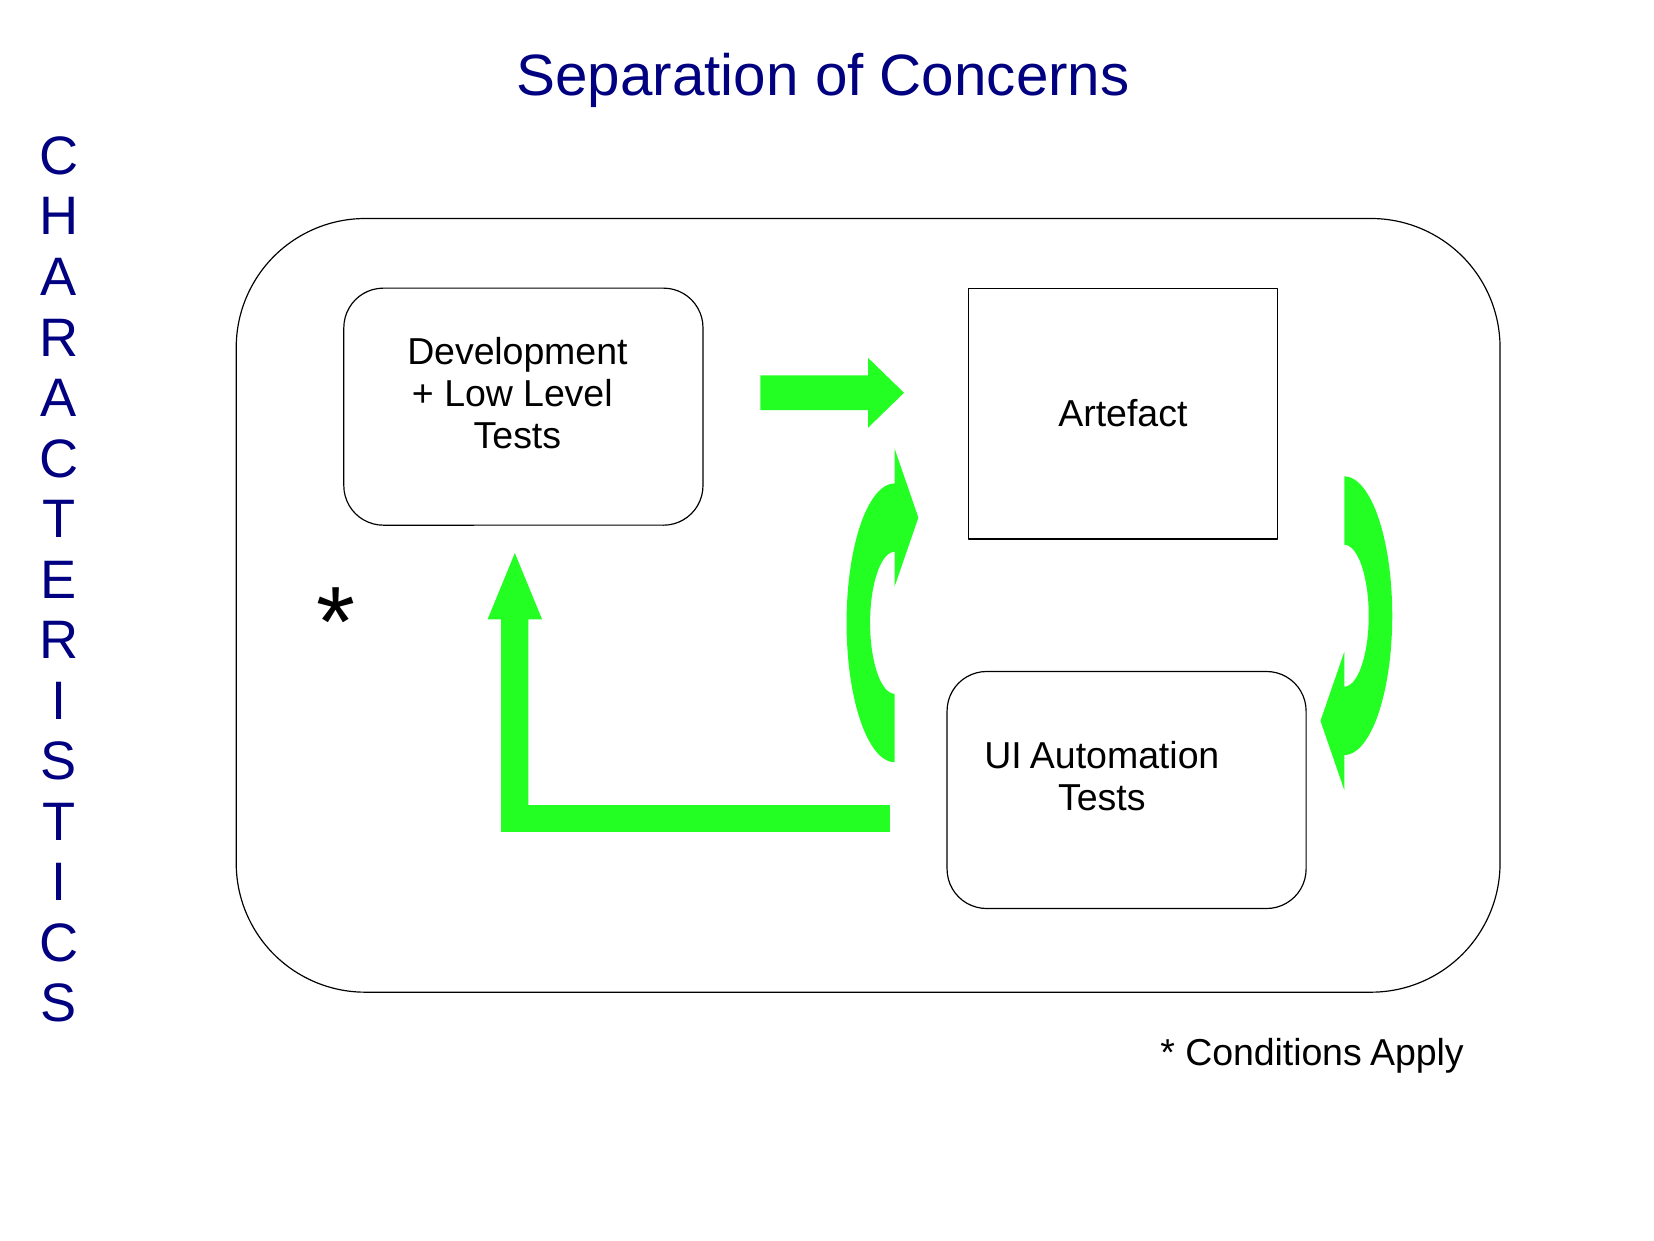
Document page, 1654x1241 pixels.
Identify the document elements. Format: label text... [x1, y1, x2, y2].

text_box Separation of Concerns [501, 35, 1146, 116]
text_box * [301, 558, 390, 686]
text_box Development + Low Level Tests [365, 323, 670, 490]
text_box * Conditions Apply [1145, 1023, 1489, 1081]
text_box UI Automation Tests [969, 727, 1292, 845]
text_box C HARACTERISTICS [23, 118, 95, 1046]
text_box [236, 218, 1501, 993]
text_box Artefact [968, 288, 1278, 540]
